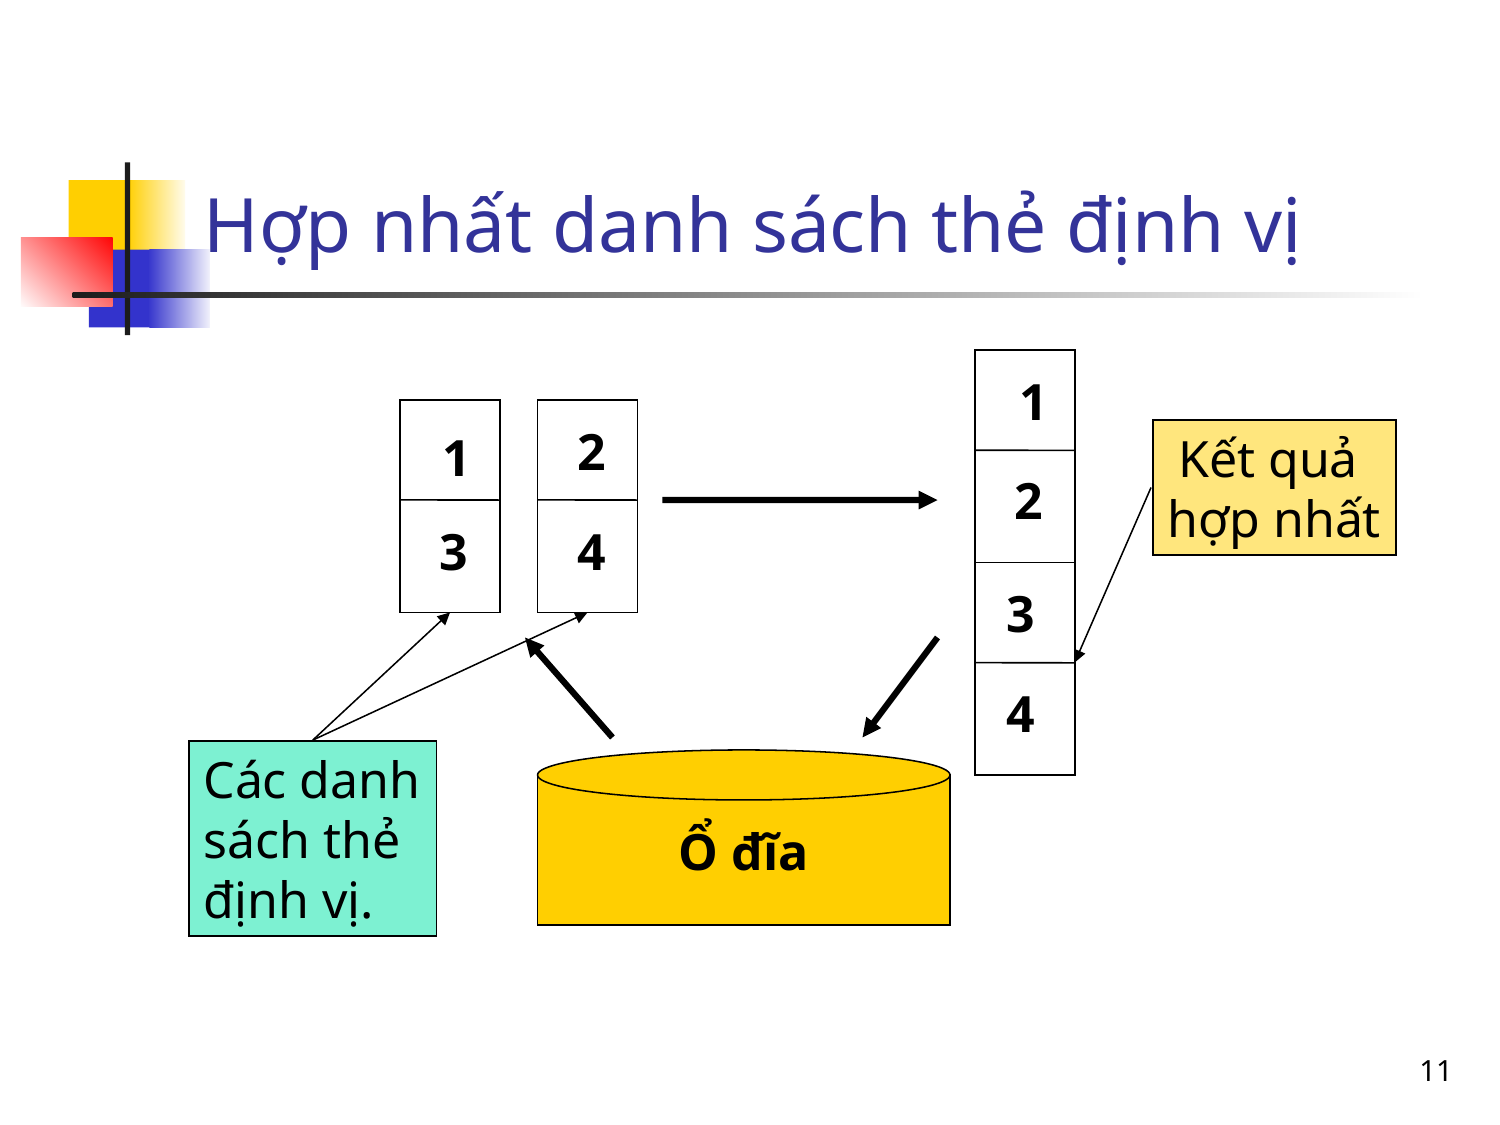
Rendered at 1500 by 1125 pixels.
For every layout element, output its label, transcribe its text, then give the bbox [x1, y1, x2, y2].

text_box 4 [562, 512, 621, 588]
text_box 3 [991, 575, 1051, 650]
slide_number <number> [1155, 1024, 1468, 1100]
text_box Kết quả hợp nhất [1152, 420, 1397, 555]
text_box [537, 399, 638, 499]
text_box 2 [999, 462, 1059, 538]
text_box 3 [424, 512, 484, 588]
text_box [537, 749, 951, 800]
title Hợp nhất danh sách thẻ định vị [188, 35, 1468, 275]
text_box 2 [562, 412, 621, 488]
text_box [975, 664, 1075, 775]
text_box [537, 501, 638, 613]
text_box [399, 399, 500, 499]
text_box 1 [1004, 362, 1063, 438]
text_box [399, 501, 500, 613]
text_box 1 [427, 418, 486, 494]
text_box Ổ đĩa [537, 777, 950, 925]
text_box 4 [991, 675, 1051, 750]
text_box [975, 349, 1075, 449]
text_box Các danh sách thẻ định vị. [188, 741, 437, 937]
text_box [975, 452, 1075, 662]
